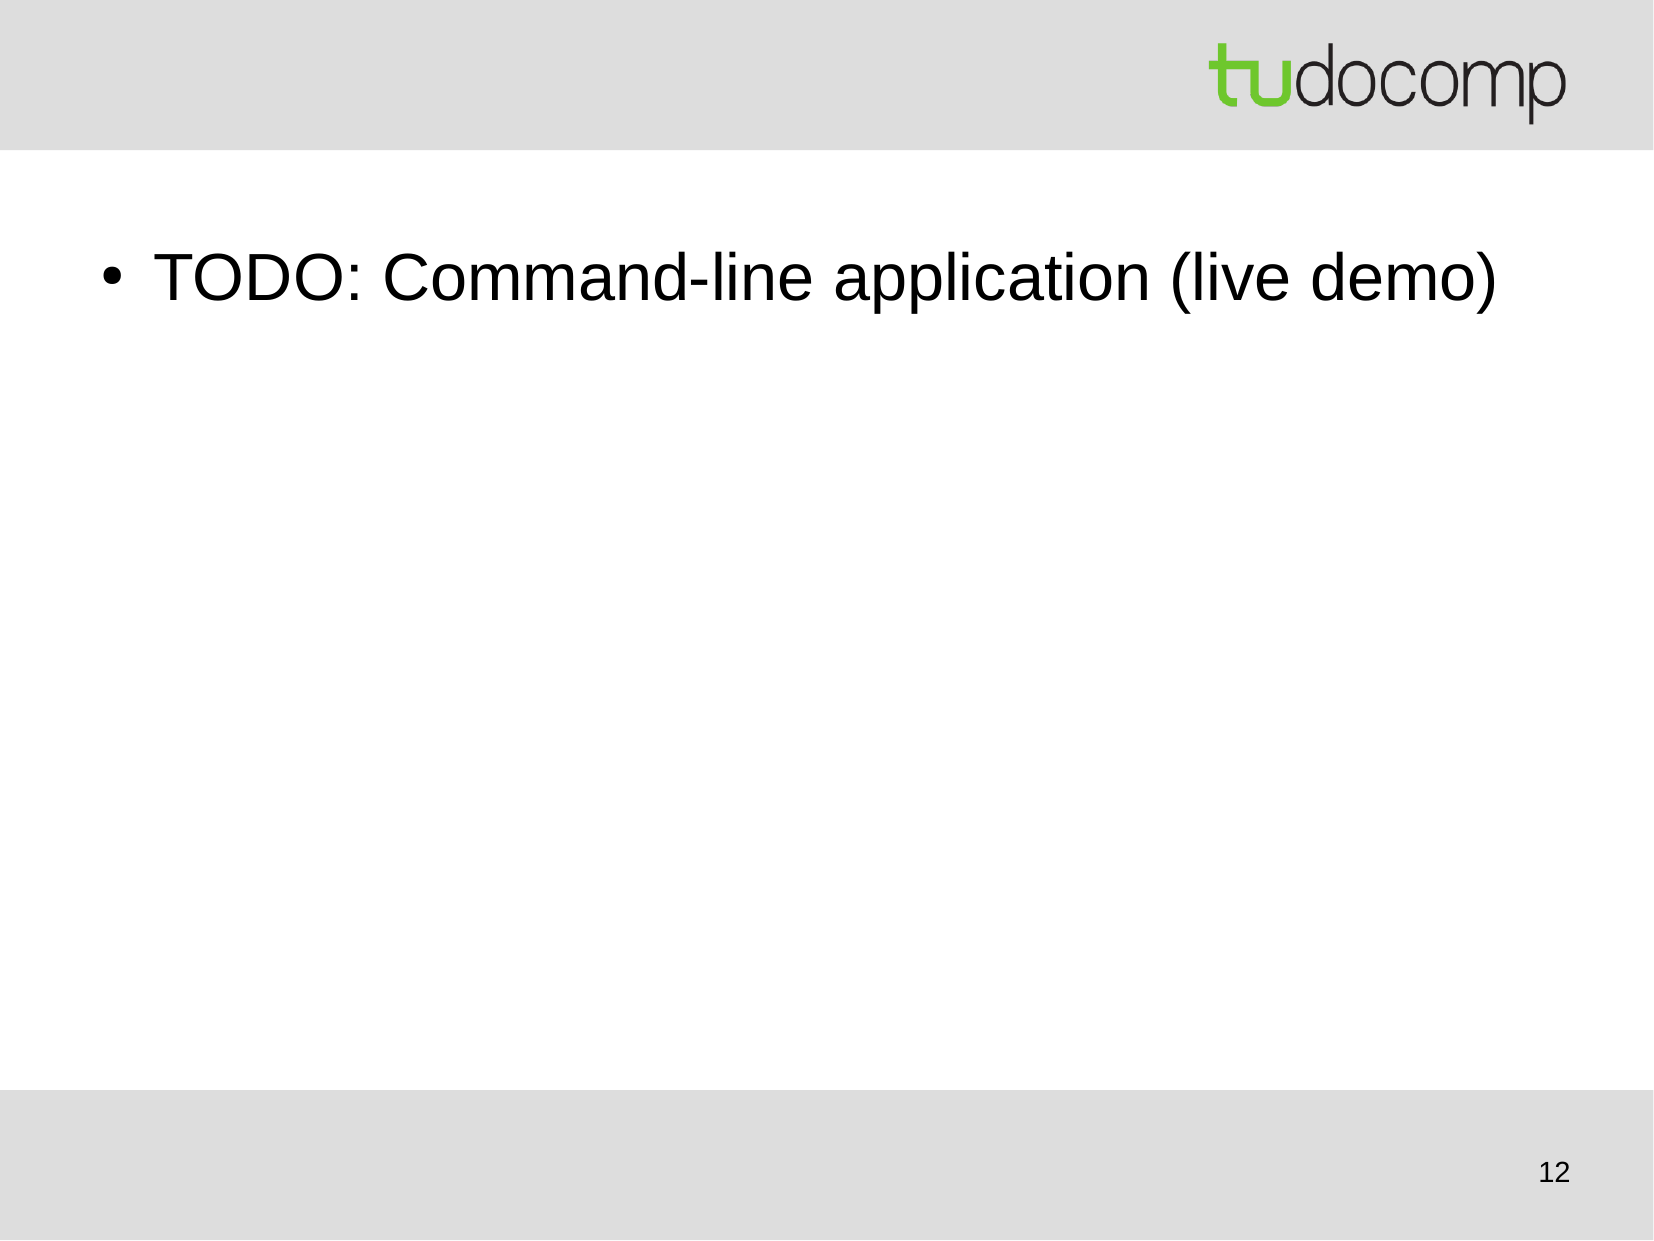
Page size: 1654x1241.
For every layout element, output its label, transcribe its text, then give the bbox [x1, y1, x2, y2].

list TODO: Command-line application (live demo) [82, 240, 1571, 976]
picture [1203, 37, 1571, 130]
